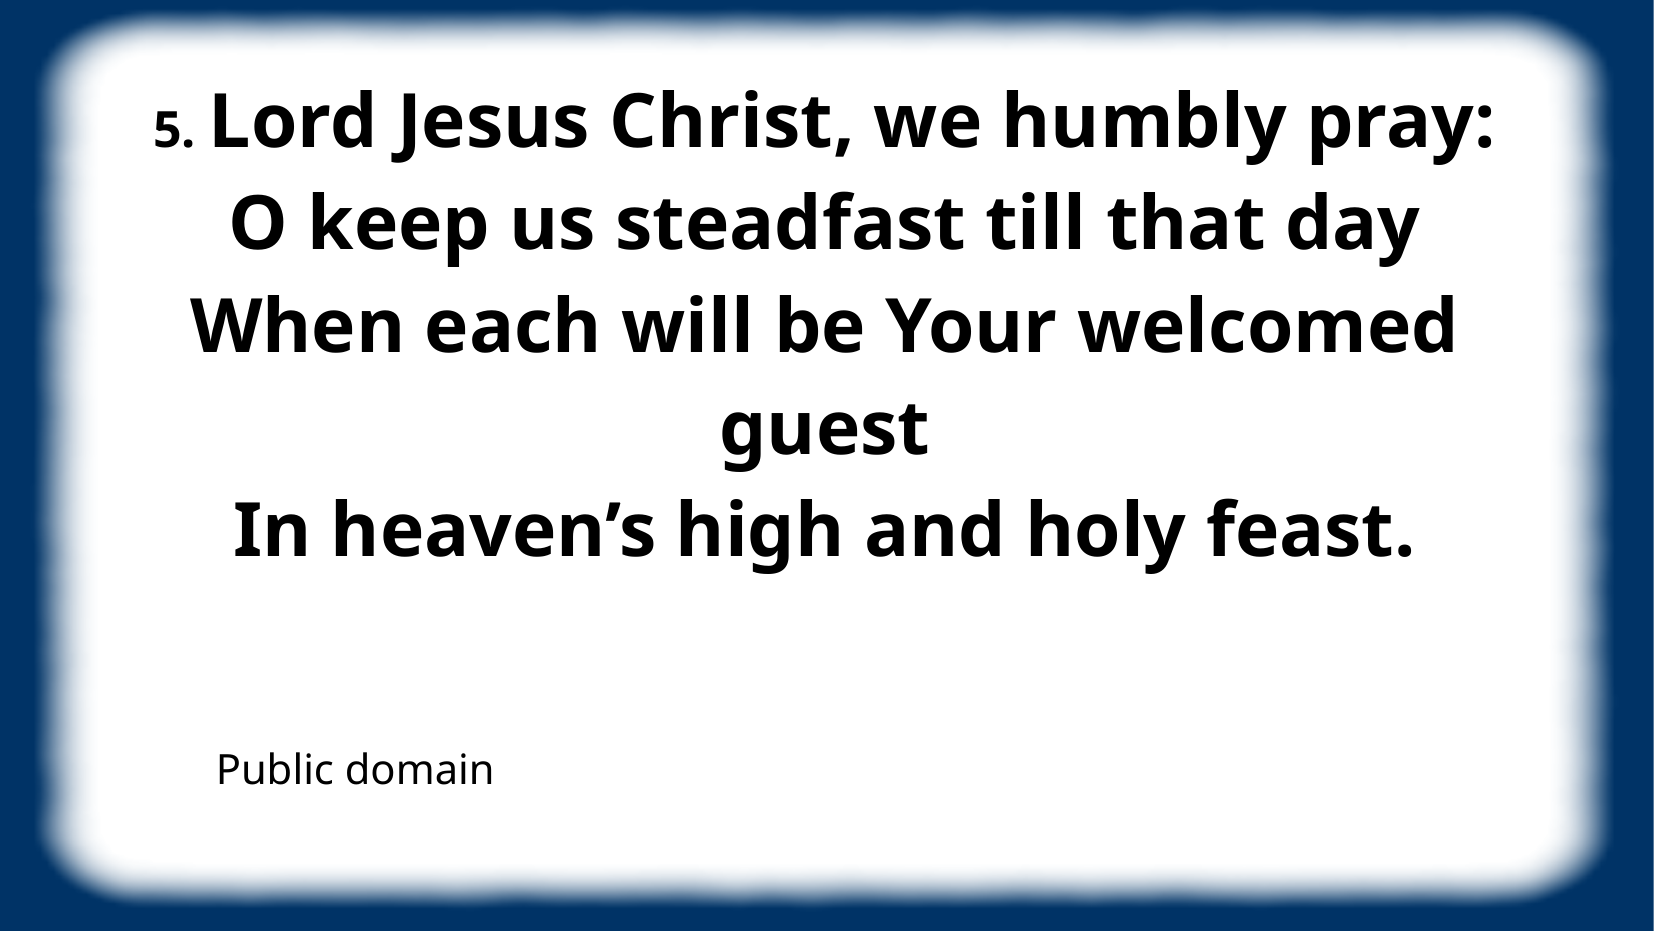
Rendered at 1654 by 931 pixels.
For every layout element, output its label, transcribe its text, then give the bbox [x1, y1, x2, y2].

picture [0, 0, 1654, 931]
text_box 5. Lord Jesus Christ, we humbly pray: O keep us steadfast till that day When each will be Your welcomed guest In heaven’s high and holy feast. Public domain [75, 60, 1576, 819]
